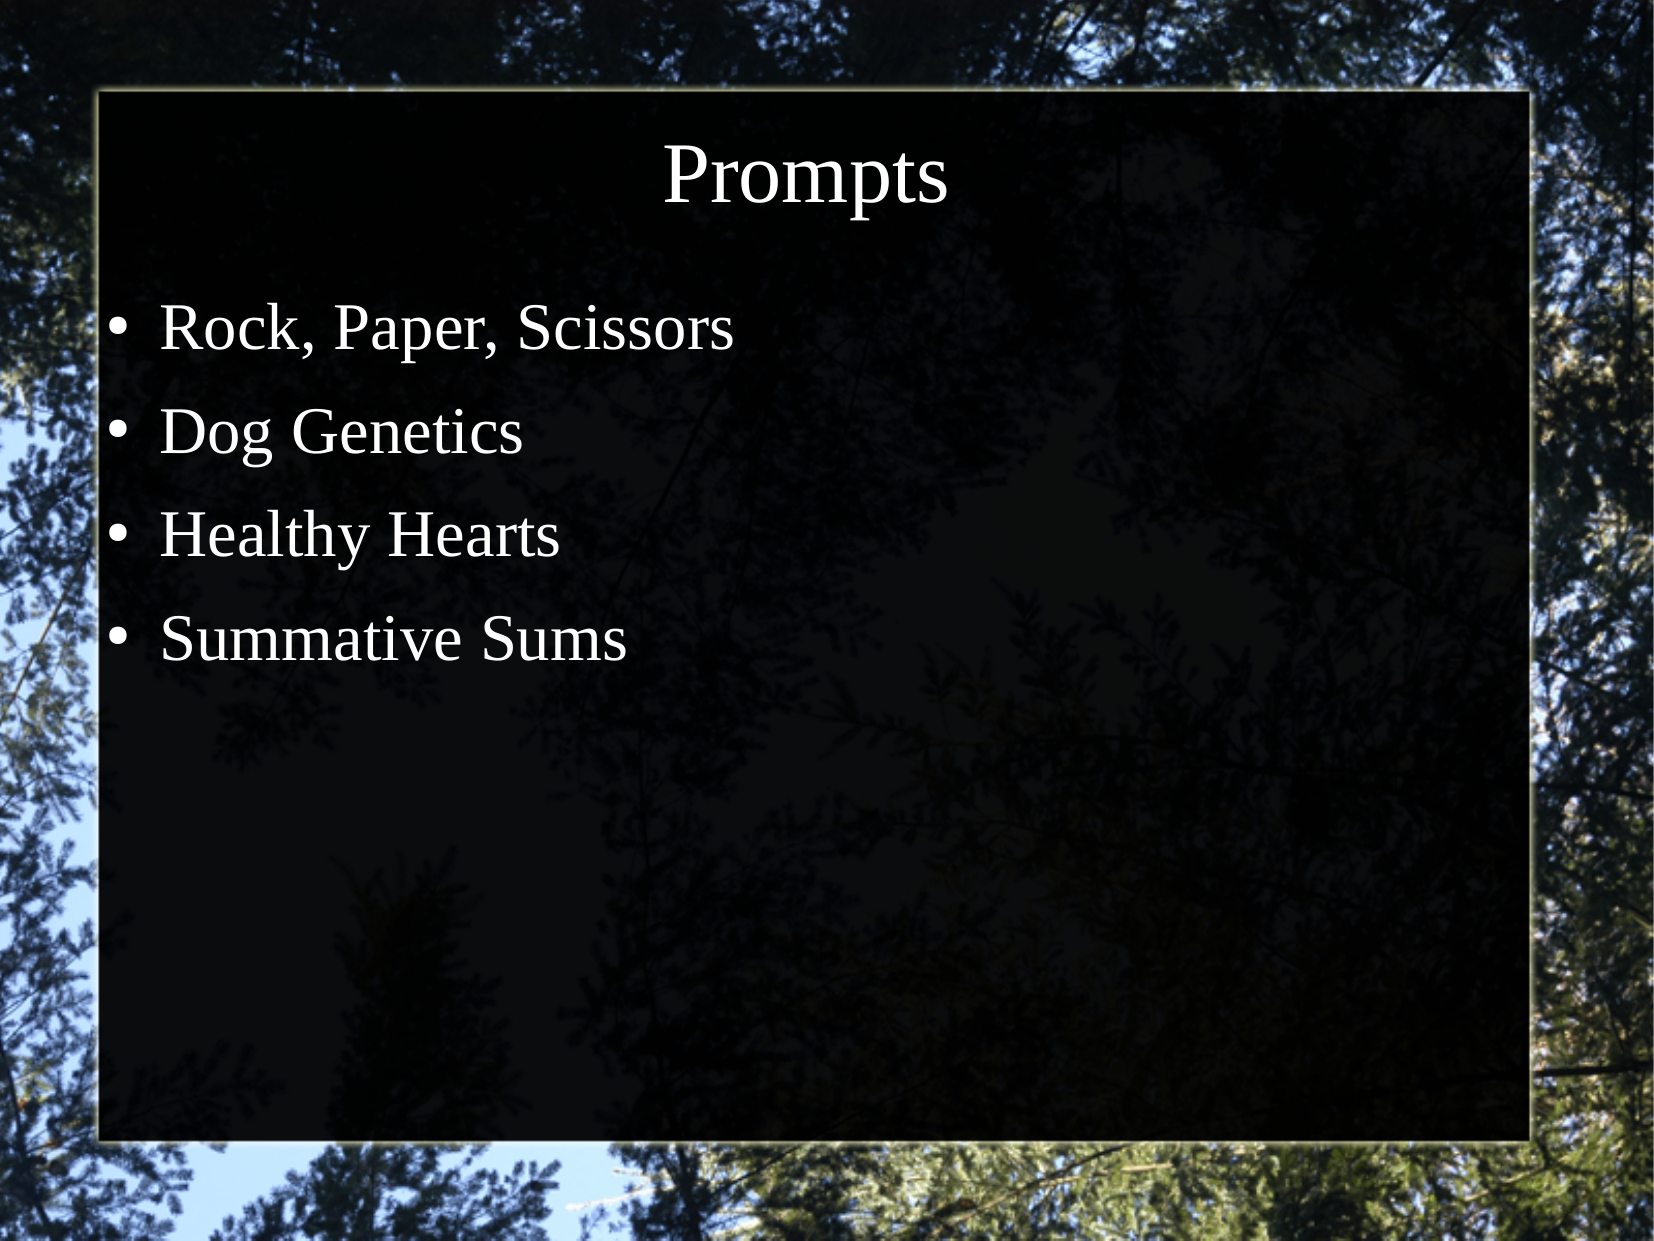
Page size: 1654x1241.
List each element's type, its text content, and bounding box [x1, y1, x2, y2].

title Prompts [88, 88, 1536, 257]
list Rock, Paper, Scissors Dog Genetics Healthy Hearts Summative Sums [88, 290, 1536, 1123]
picture [0, 0, 1654, 1241]
